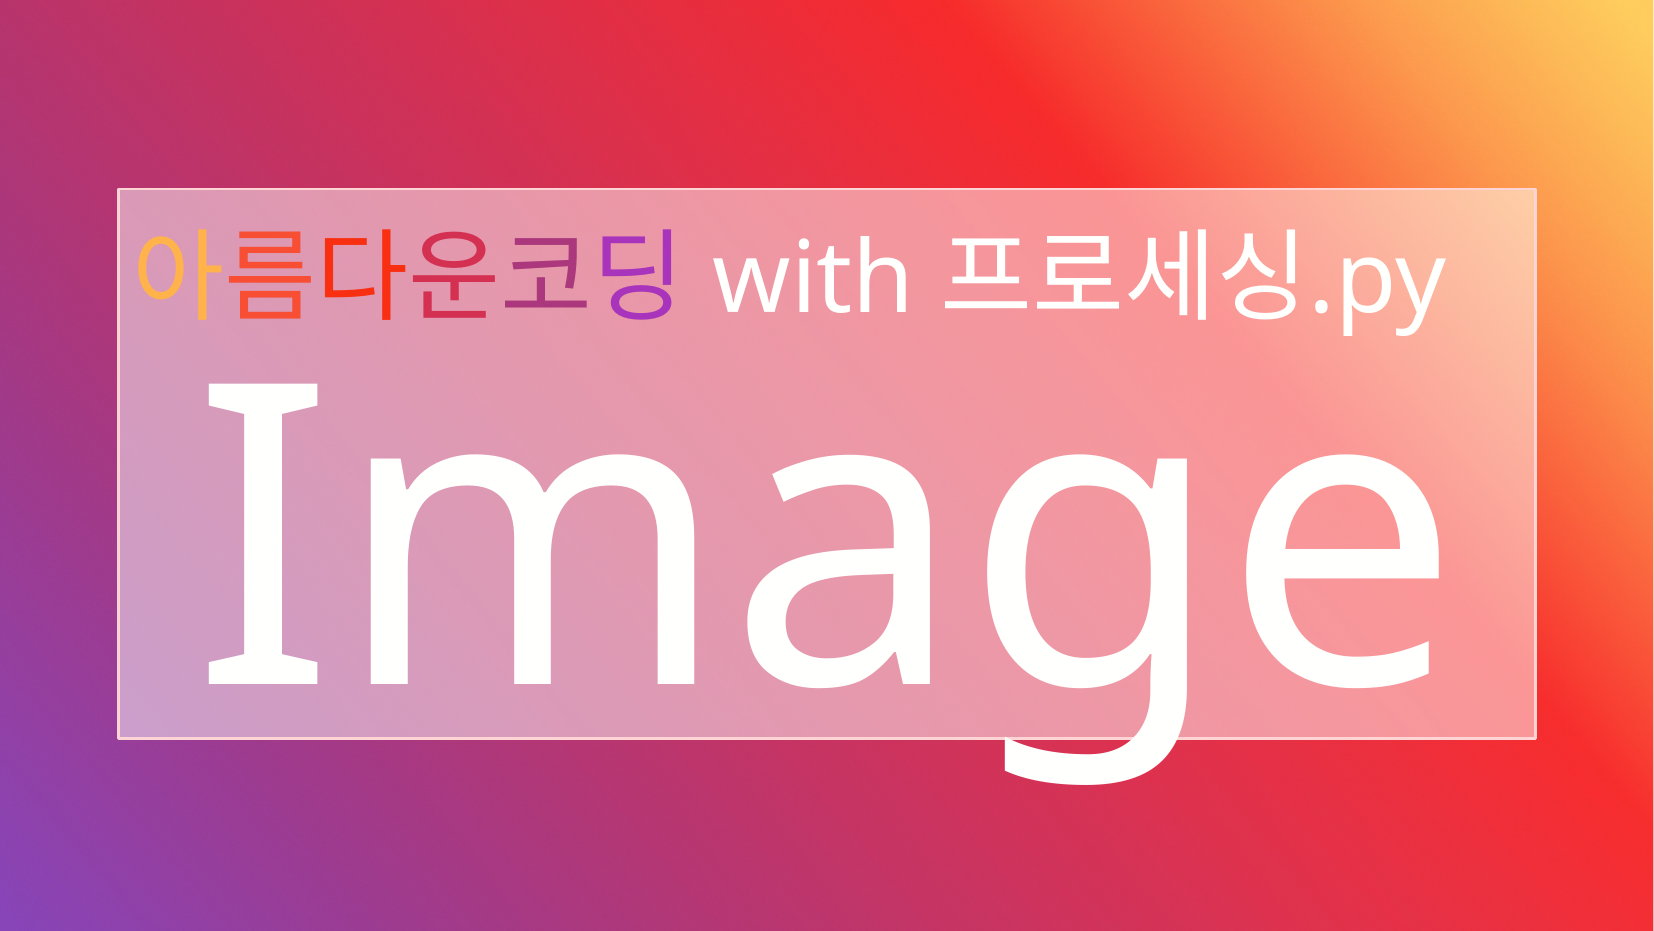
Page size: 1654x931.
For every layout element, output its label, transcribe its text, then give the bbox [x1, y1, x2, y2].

picture [0, 0, 1654, 931]
text_box 아름다운코딩 with 프로세싱.py [118, 188, 1536, 227]
text_box Images [118, 227, 1536, 780]
